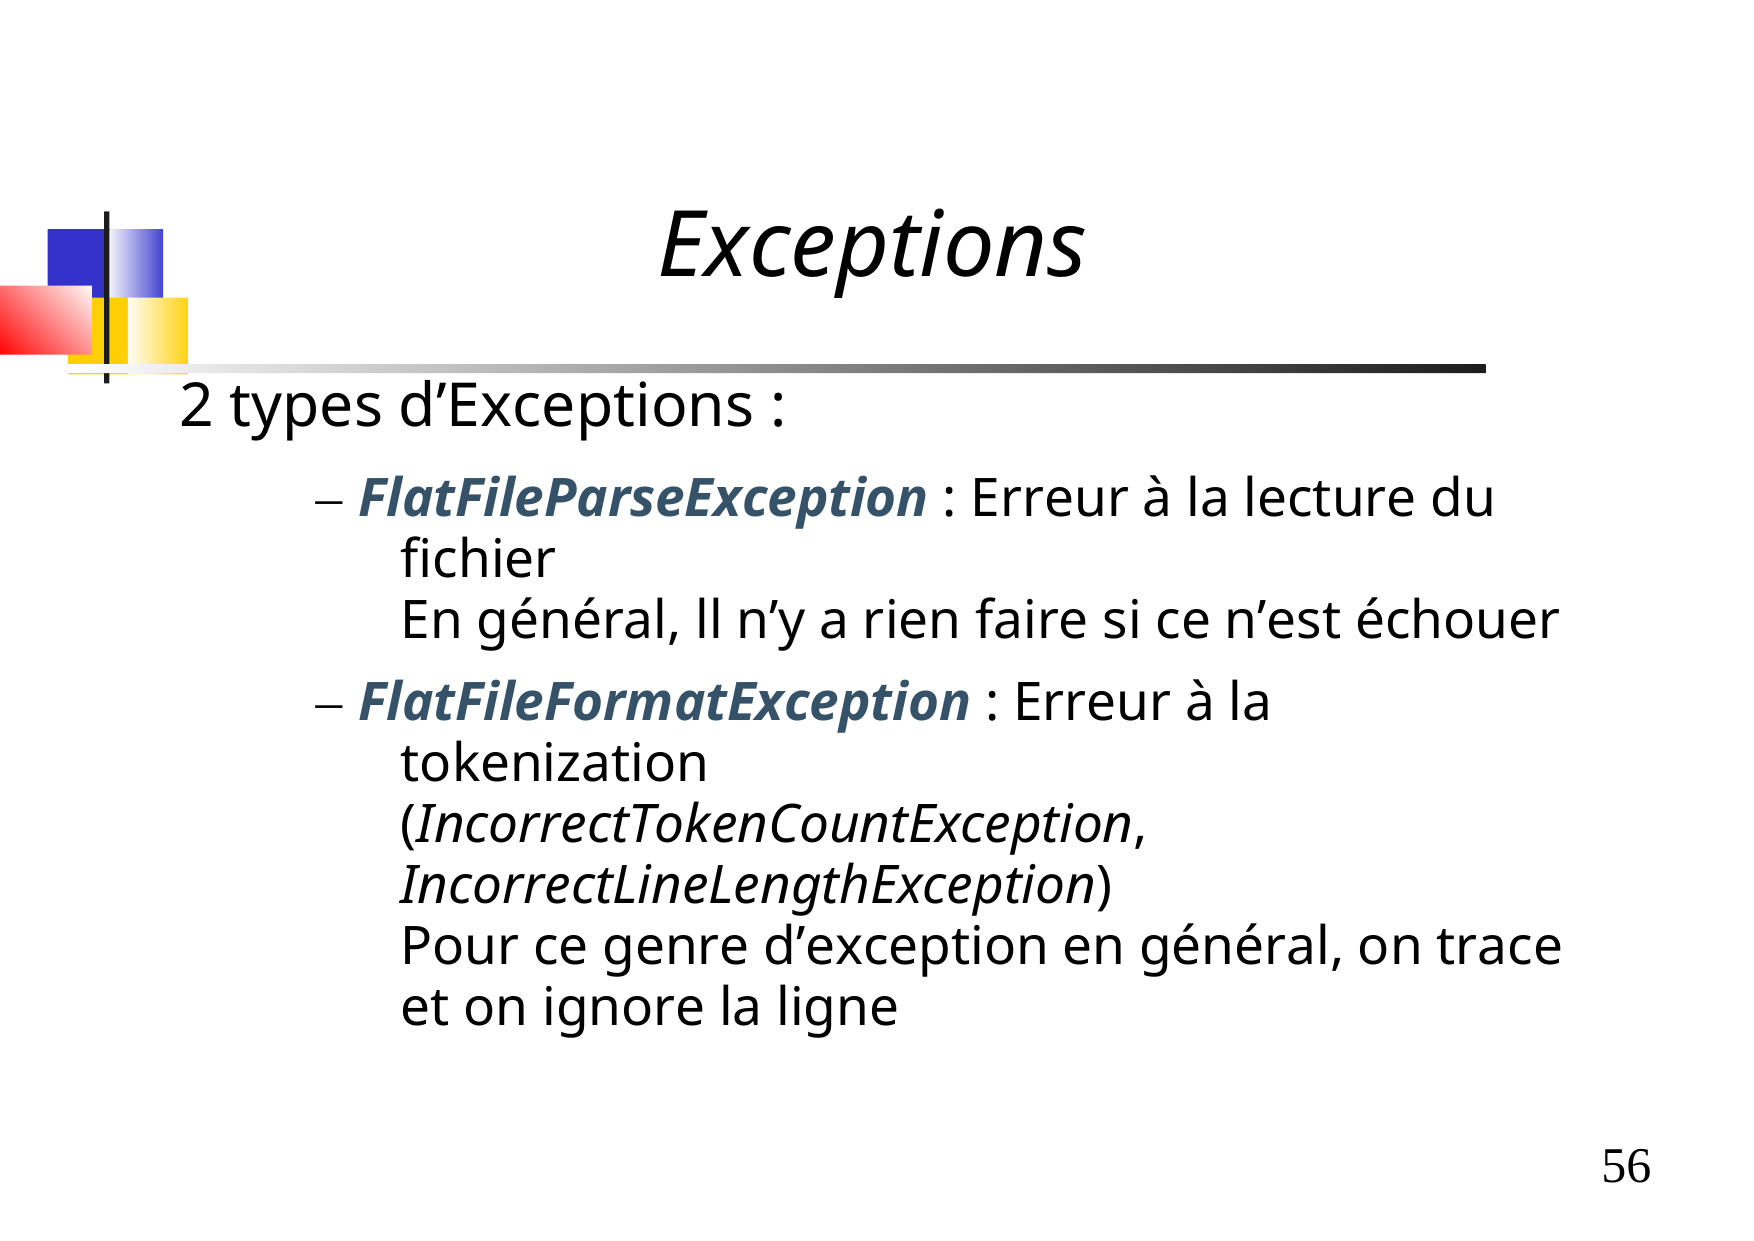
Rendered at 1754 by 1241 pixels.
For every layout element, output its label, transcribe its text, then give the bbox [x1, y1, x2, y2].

title Exceptions [179, 139, 1567, 351]
list 2 types d’Exceptions : FlatFileParseException : Erreur à la lecture du fichier En général, ll n’y a rien faire si ce n’est échouer FlatFileFormatException : Erreur à la tokenization (IncorrectTokenCountException, IncorrectLineLengthException) Pour ce genre d’exception en général, on trace et on ignore la ligne [179, 371, 1567, 1091]
